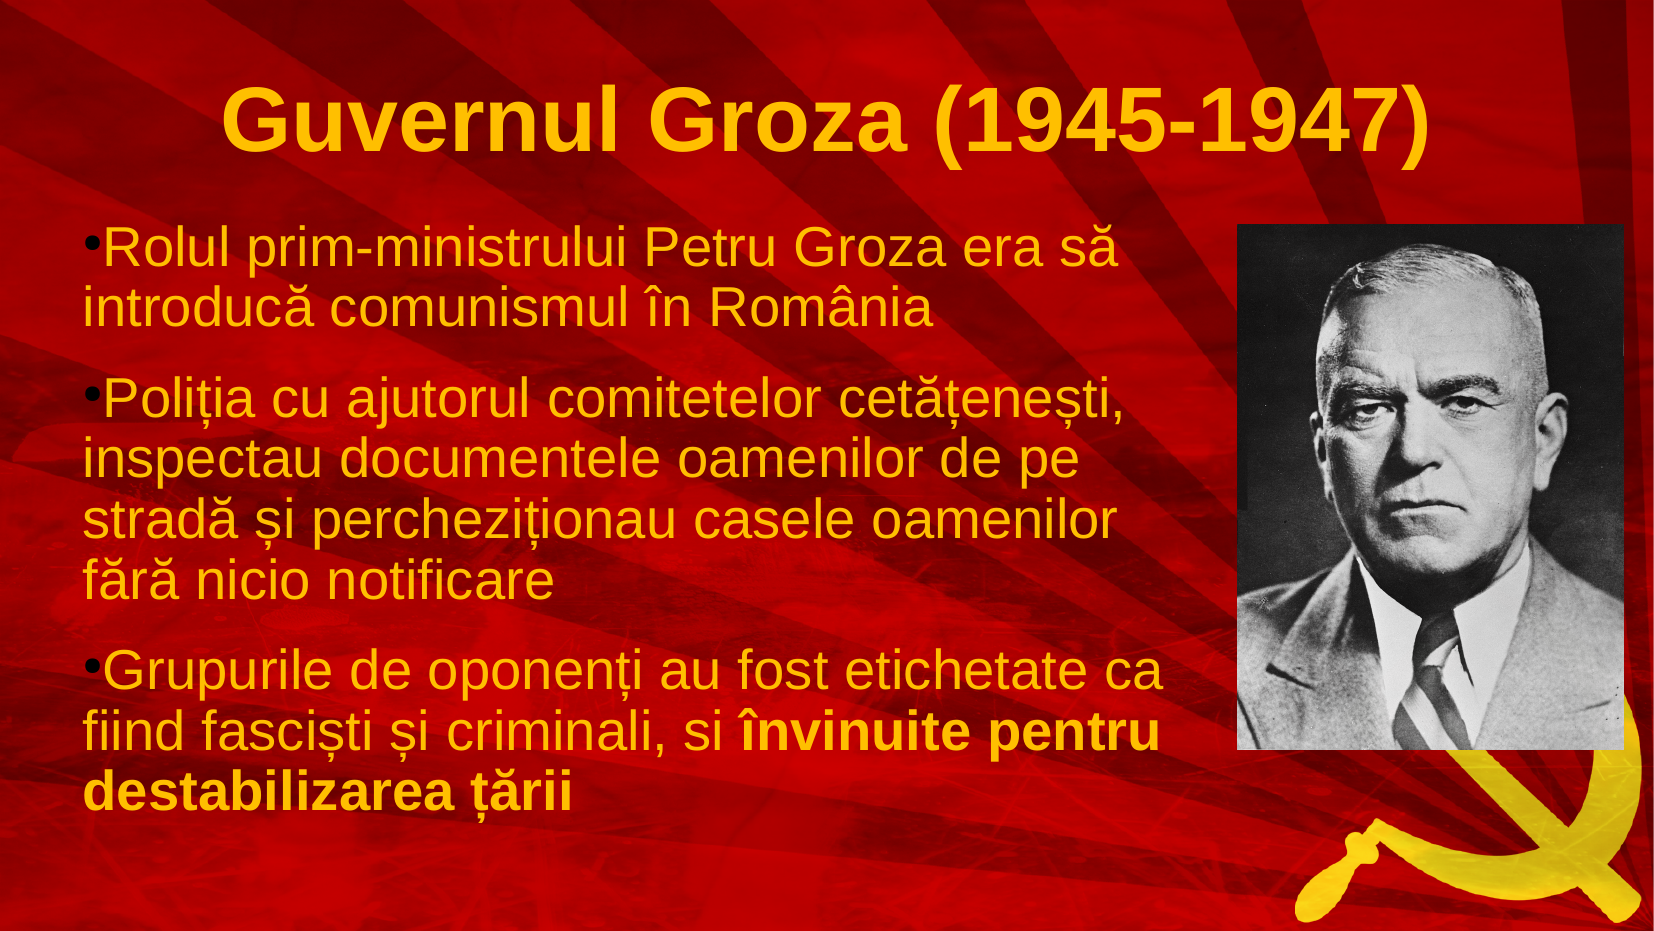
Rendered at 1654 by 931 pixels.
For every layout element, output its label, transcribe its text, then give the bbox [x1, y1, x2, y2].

title Guvernul Groza (1945-1947) [82, 37, 1571, 193]
list Rolul prim-ministrului Petru Groza era să introducă comunismul în România Poliția cu ajutorul comitetelor cetățenești, inspectau documentele oamenilor de pe stradă și percheziționau casele oamenilor fără nicio notificare Grupurile de oponenți au fost etichetate ca fiind fasciști și criminali, si învinuite pentru destabilizarea țării [82, 217, 1203, 869]
picture [0, 0, 1654, 931]
